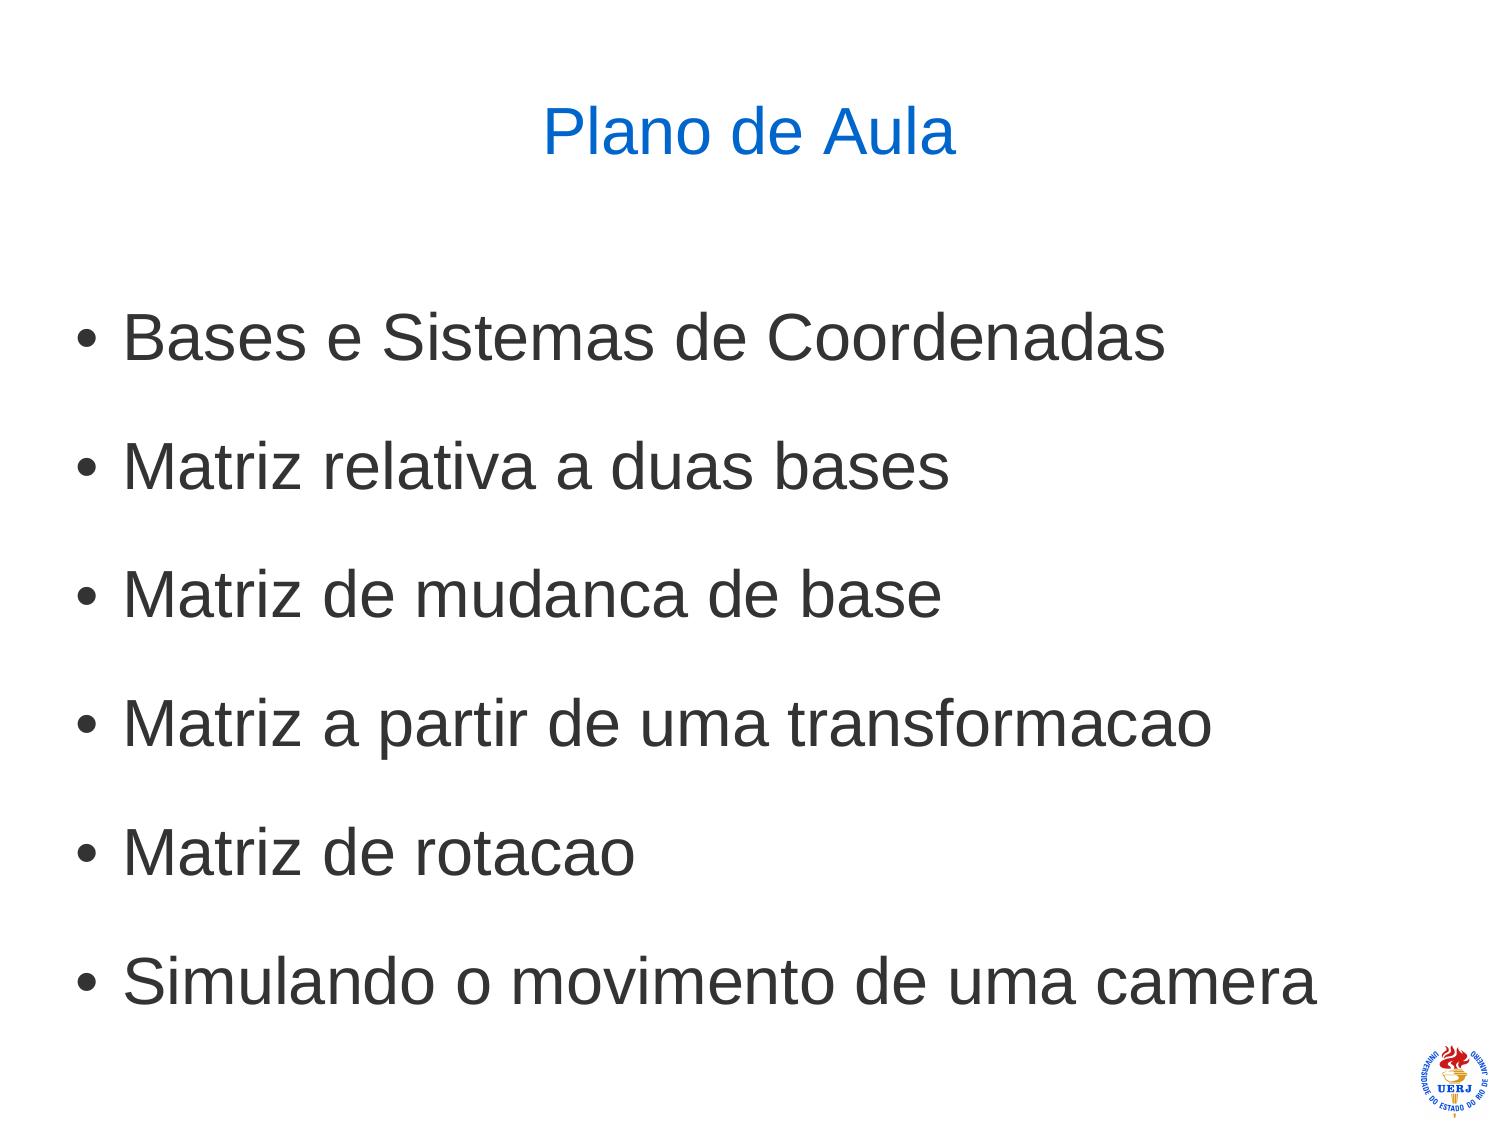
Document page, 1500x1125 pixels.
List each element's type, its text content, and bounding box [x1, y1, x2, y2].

picture [1421, 1045, 1488, 1118]
list Bases e Sistemas de Coordenadas Matriz relativa a duas bases Matriz de mudanca de base Matriz a partir de uma transformacao Matriz de rotacao Simulando o movimento de uma camera [75, 262, 1424, 1004]
title Plano de Aula [75, 41, 1424, 228]
